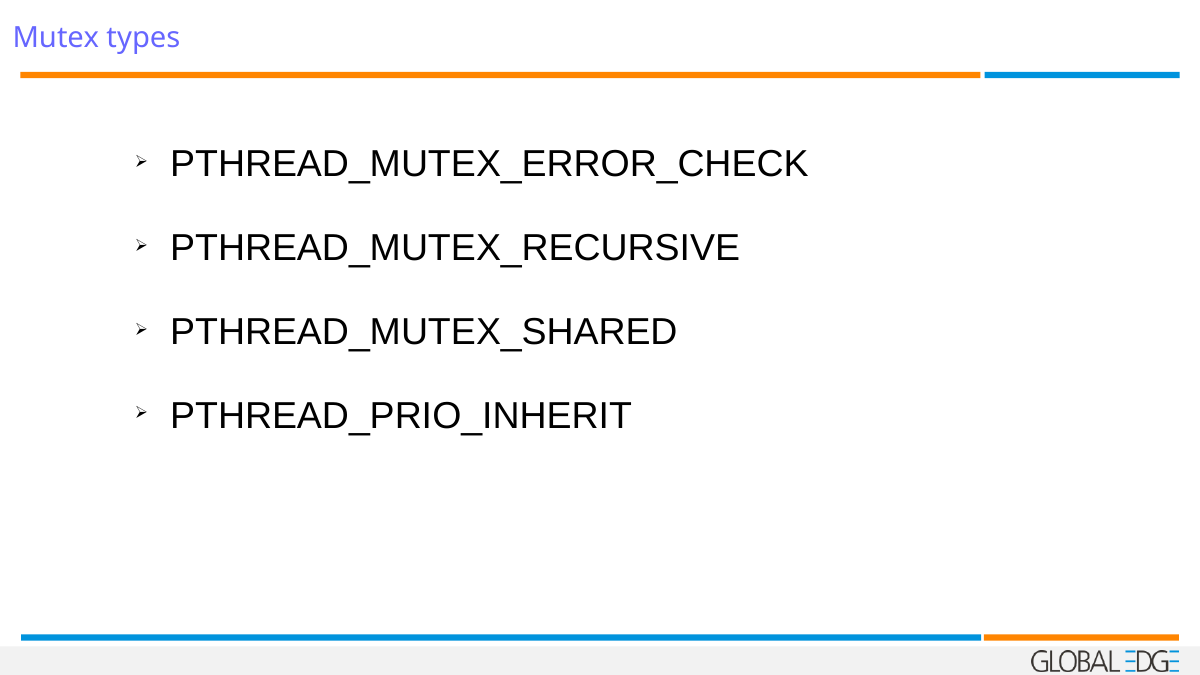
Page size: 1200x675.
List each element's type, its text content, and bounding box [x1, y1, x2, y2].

title Mutex types [12, 9, 1088, 63]
picture [1031, 650, 1179, 672]
text_box PTHREAD_MUTEX_ERROR_CHECK PTHREAD_MUTEX_RECURSIVE PTHREAD_MUTEX_SHARED PTHREAD_PRIO_INHERIT [120, 135, 1156, 444]
